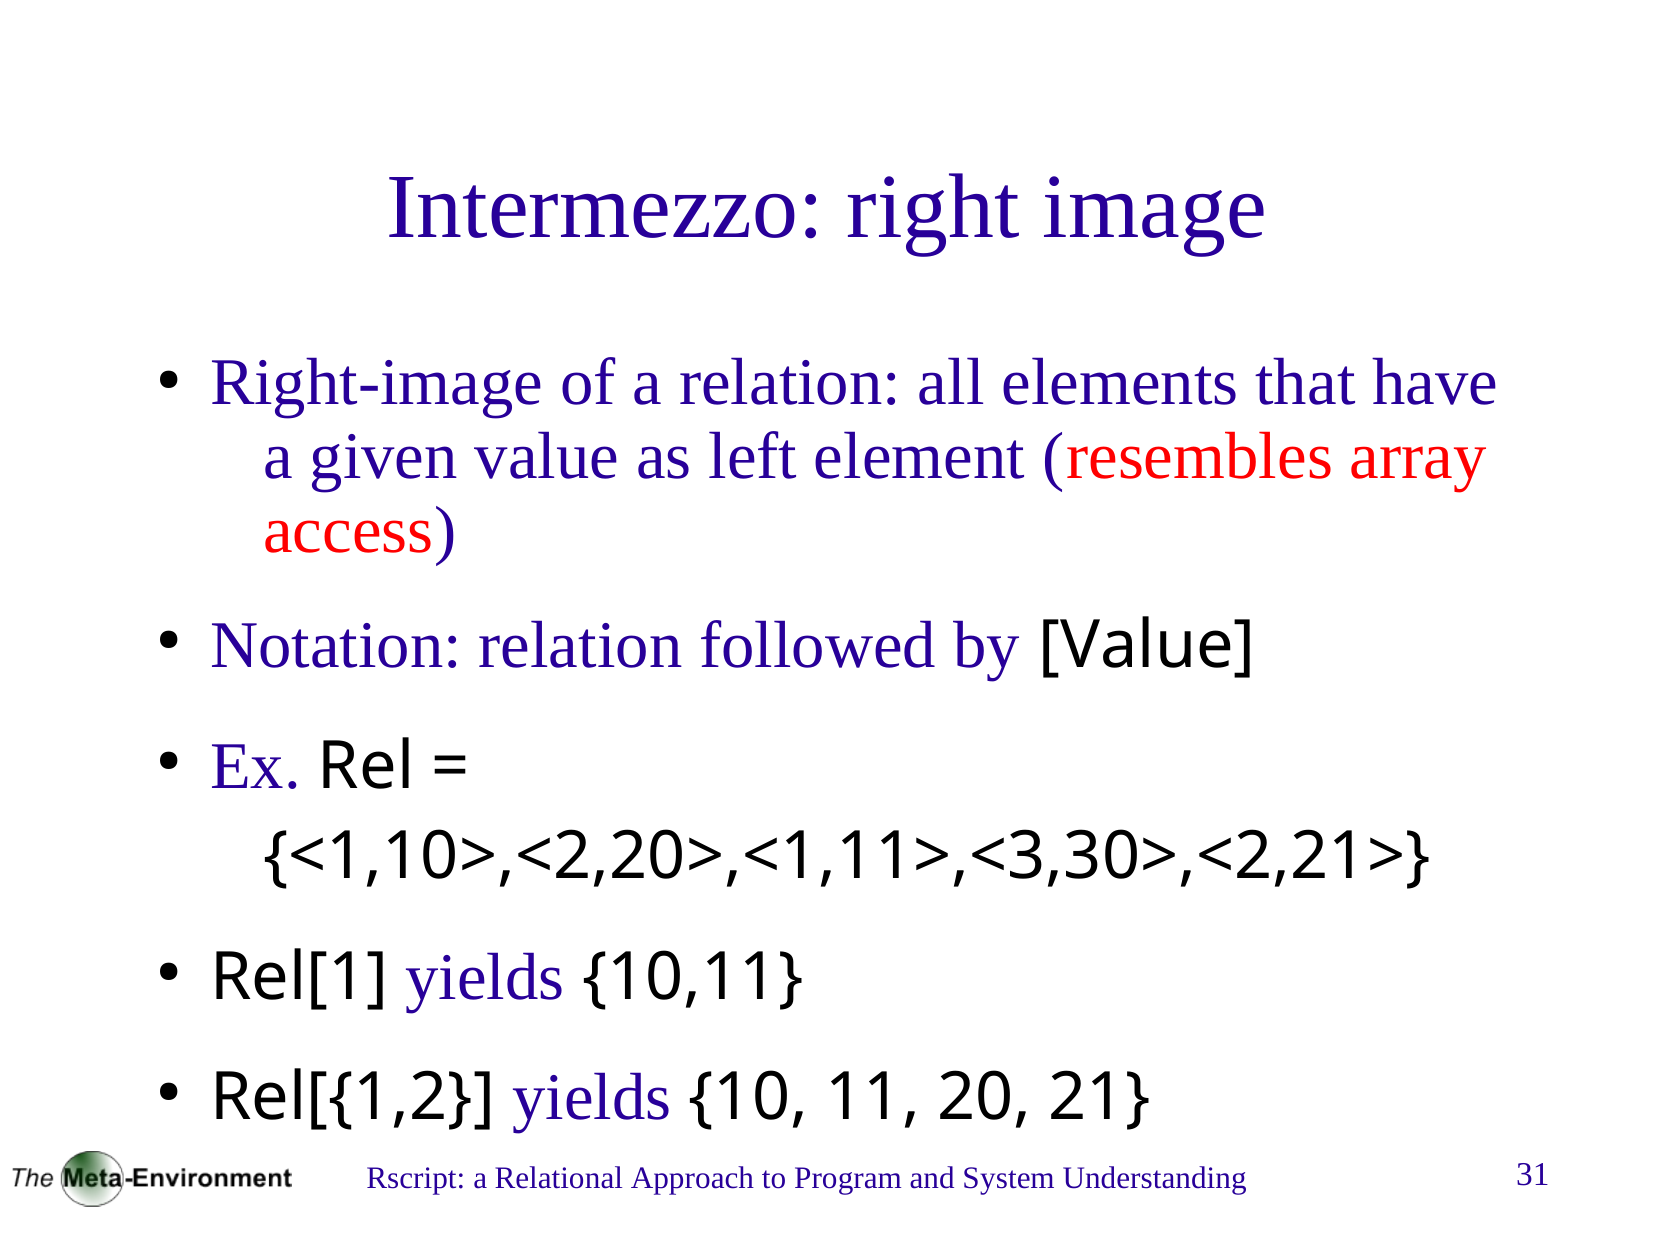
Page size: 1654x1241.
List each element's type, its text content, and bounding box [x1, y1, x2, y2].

picture [12, 1151, 292, 1207]
list Right-image of a relation: all elements that have a given value as left element (resembles array access) Notation: relation followed by [Value] Ex. Rel = {<1,10>,<2,20>,<1,11>,<3,30>,<2,21>} Rel[1] yields {10,11} Rel[{1,2}] yields {10, 11, 20, 21} [121, 344, 1534, 1153]
title Intermezzo: right image [121, 102, 1534, 311]
